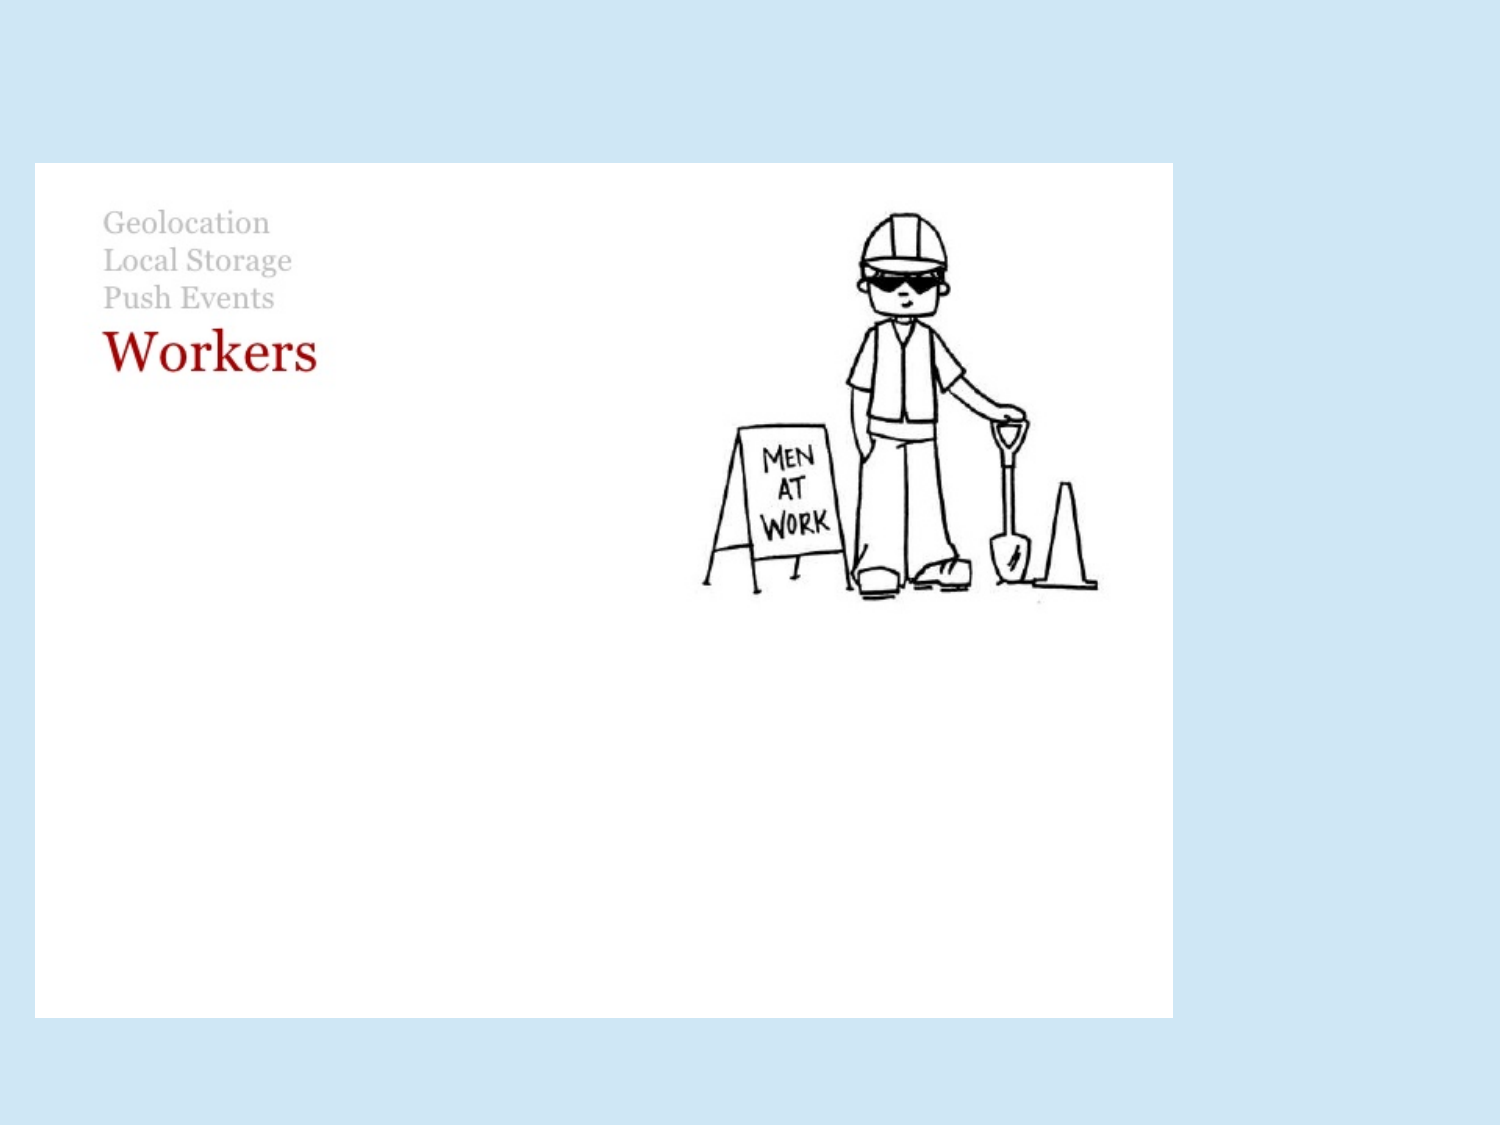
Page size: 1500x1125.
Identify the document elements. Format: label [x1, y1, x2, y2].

picture [35, 163, 1173, 1018]
